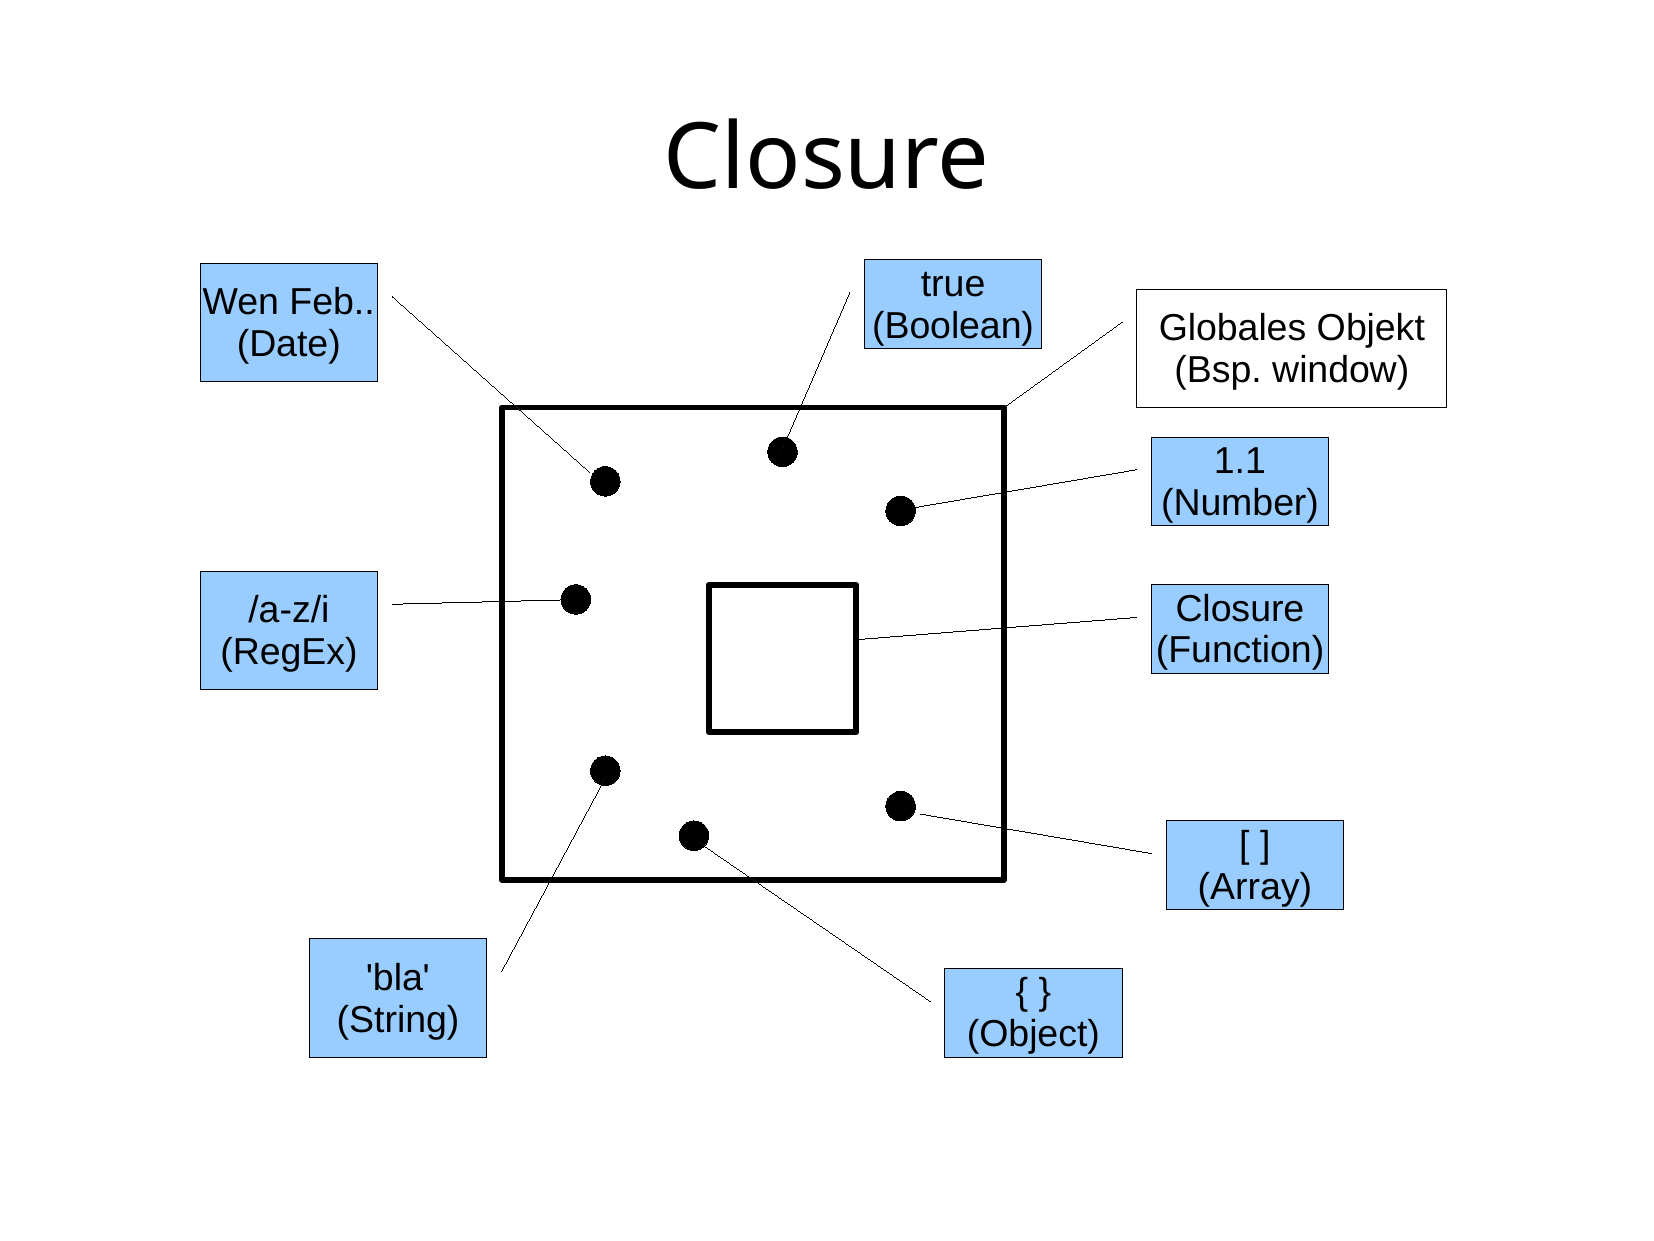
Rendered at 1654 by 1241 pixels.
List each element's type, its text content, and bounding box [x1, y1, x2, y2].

text_box Wen Feb.. (Date) [200, 264, 378, 382]
text_box [679, 820, 709, 851]
text_box Closure (Function) [1152, 585, 1329, 673]
text_box Globales Objekt (Bsp. window) [1137, 289, 1447, 408]
text_box 1.1 (Number) [1152, 437, 1329, 526]
text_box { } (Object) [945, 969, 1122, 1057]
text_box true (Boolean) [865, 260, 1042, 348]
text_box 'bla' (String) [309, 939, 487, 1057]
text_box /a-z/i (RegEx) [200, 572, 378, 690]
text_box [590, 466, 621, 497]
text_box [561, 584, 591, 615]
text_box [ ] (Array) [1166, 821, 1344, 910]
text_box [590, 755, 621, 786]
text_box [885, 496, 916, 526]
text_box [767, 437, 798, 467]
title Closure [82, 56, 1571, 250]
text_box [885, 791, 916, 821]
